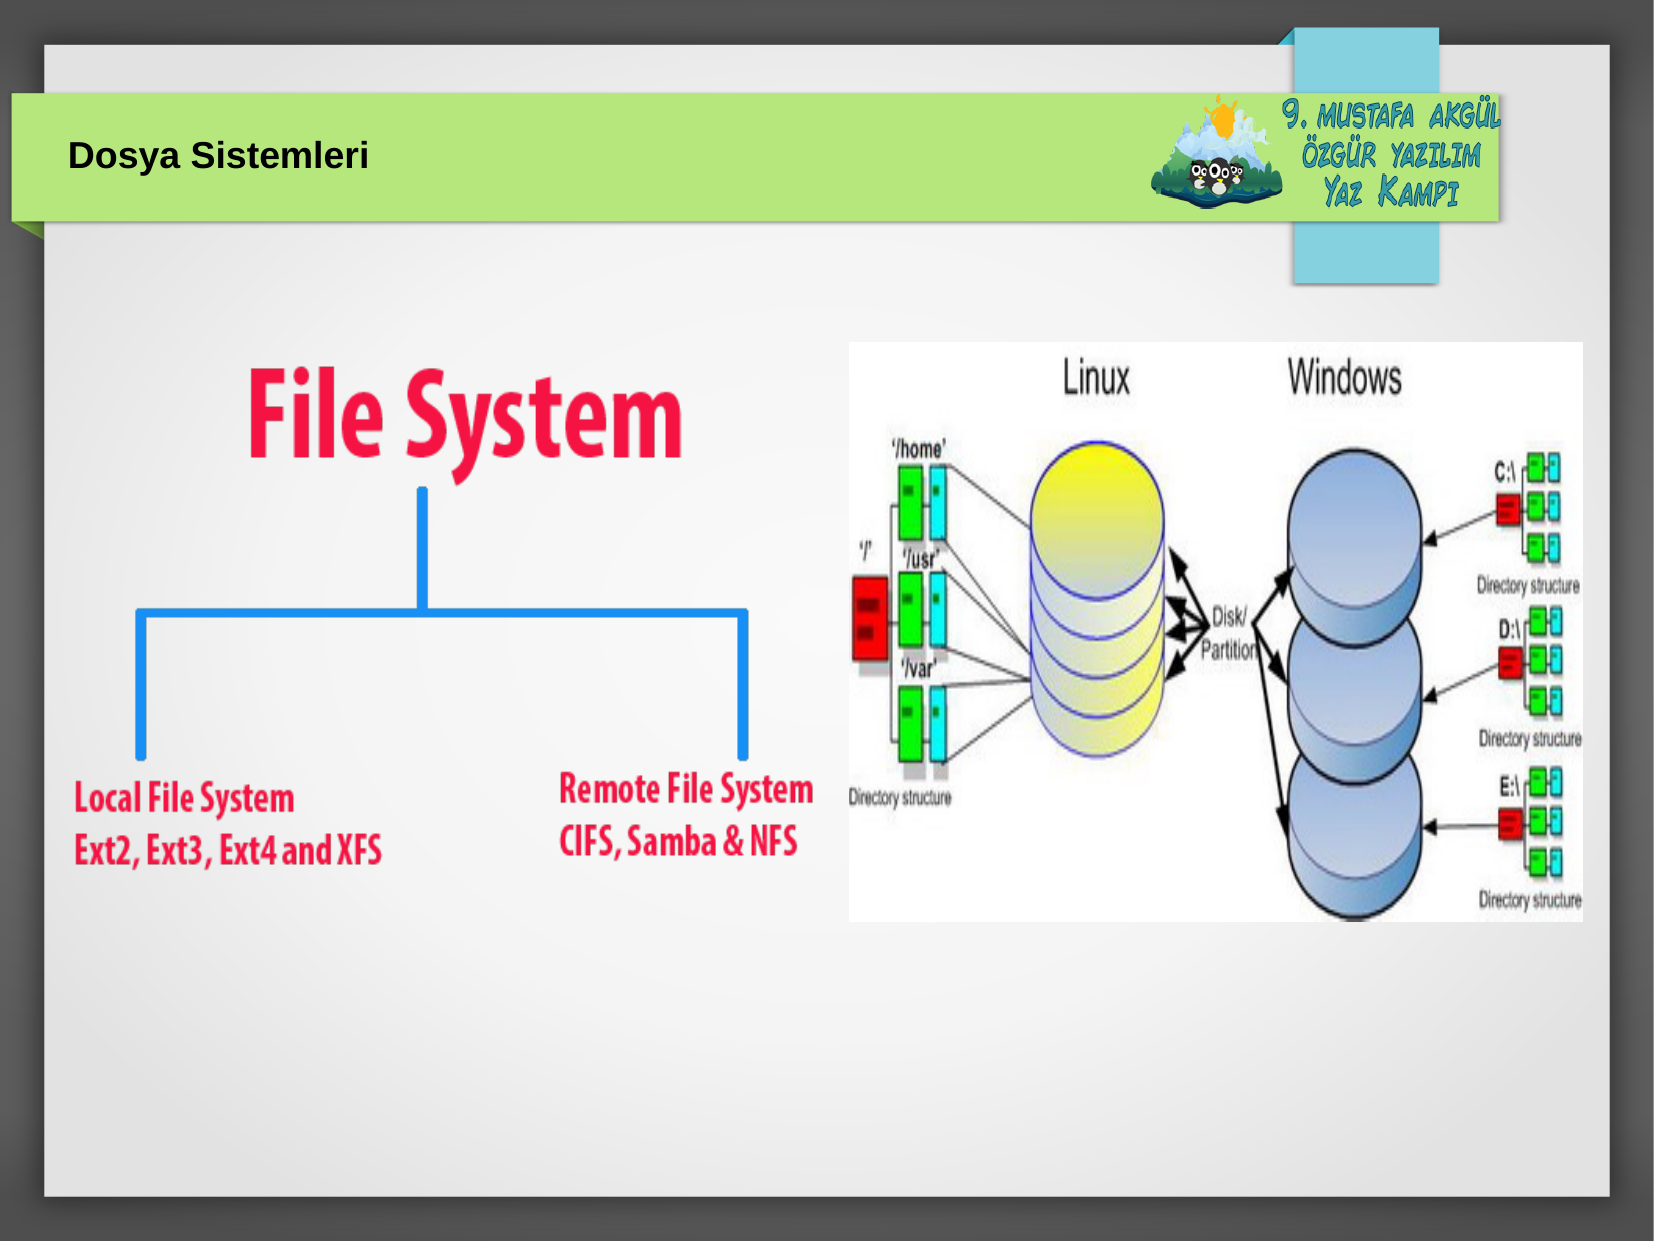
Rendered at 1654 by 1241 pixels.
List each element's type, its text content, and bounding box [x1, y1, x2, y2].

picture [0, 0, 1654, 1241]
text_box Dosya Sistemleri [53, 127, 672, 178]
